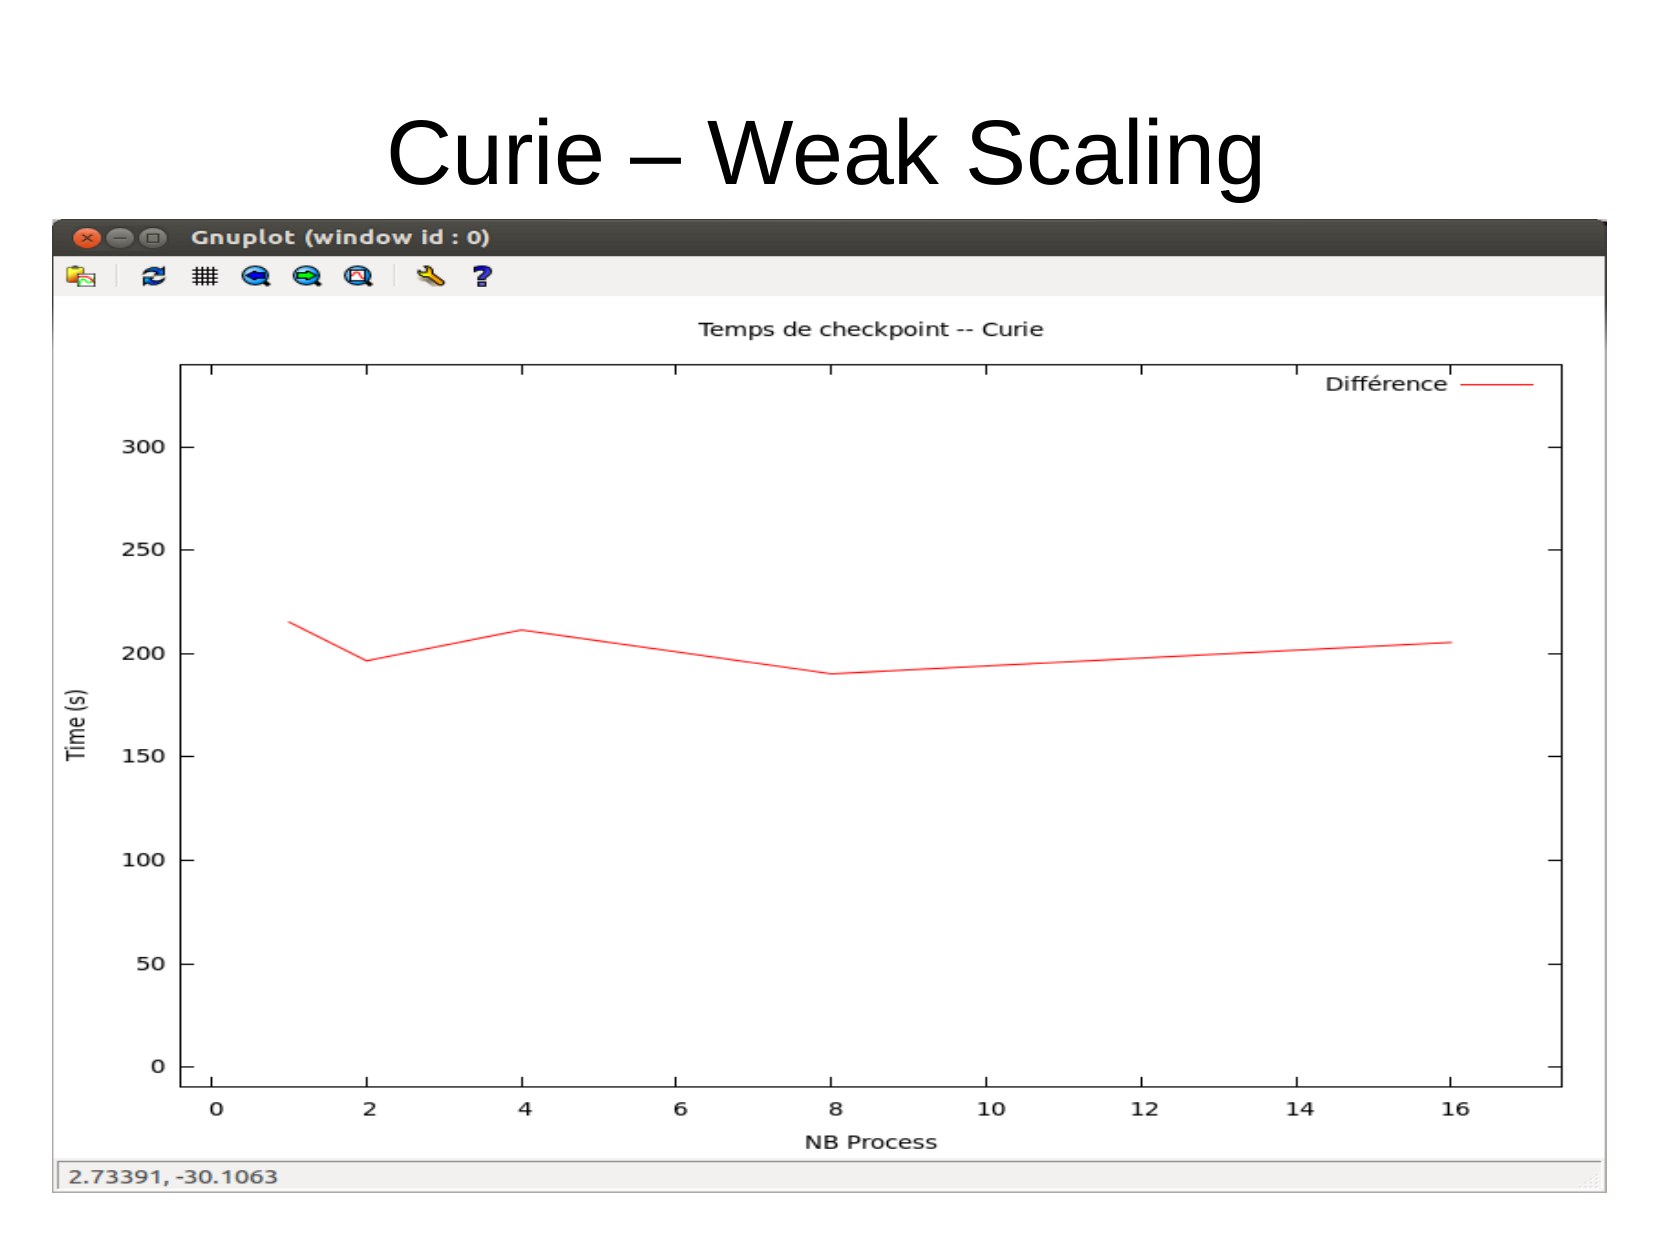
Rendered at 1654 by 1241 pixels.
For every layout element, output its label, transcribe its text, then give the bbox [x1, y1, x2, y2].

picture [52, 219, 1607, 1193]
title Curie – Weak Scaling [82, 49, 1571, 219]
